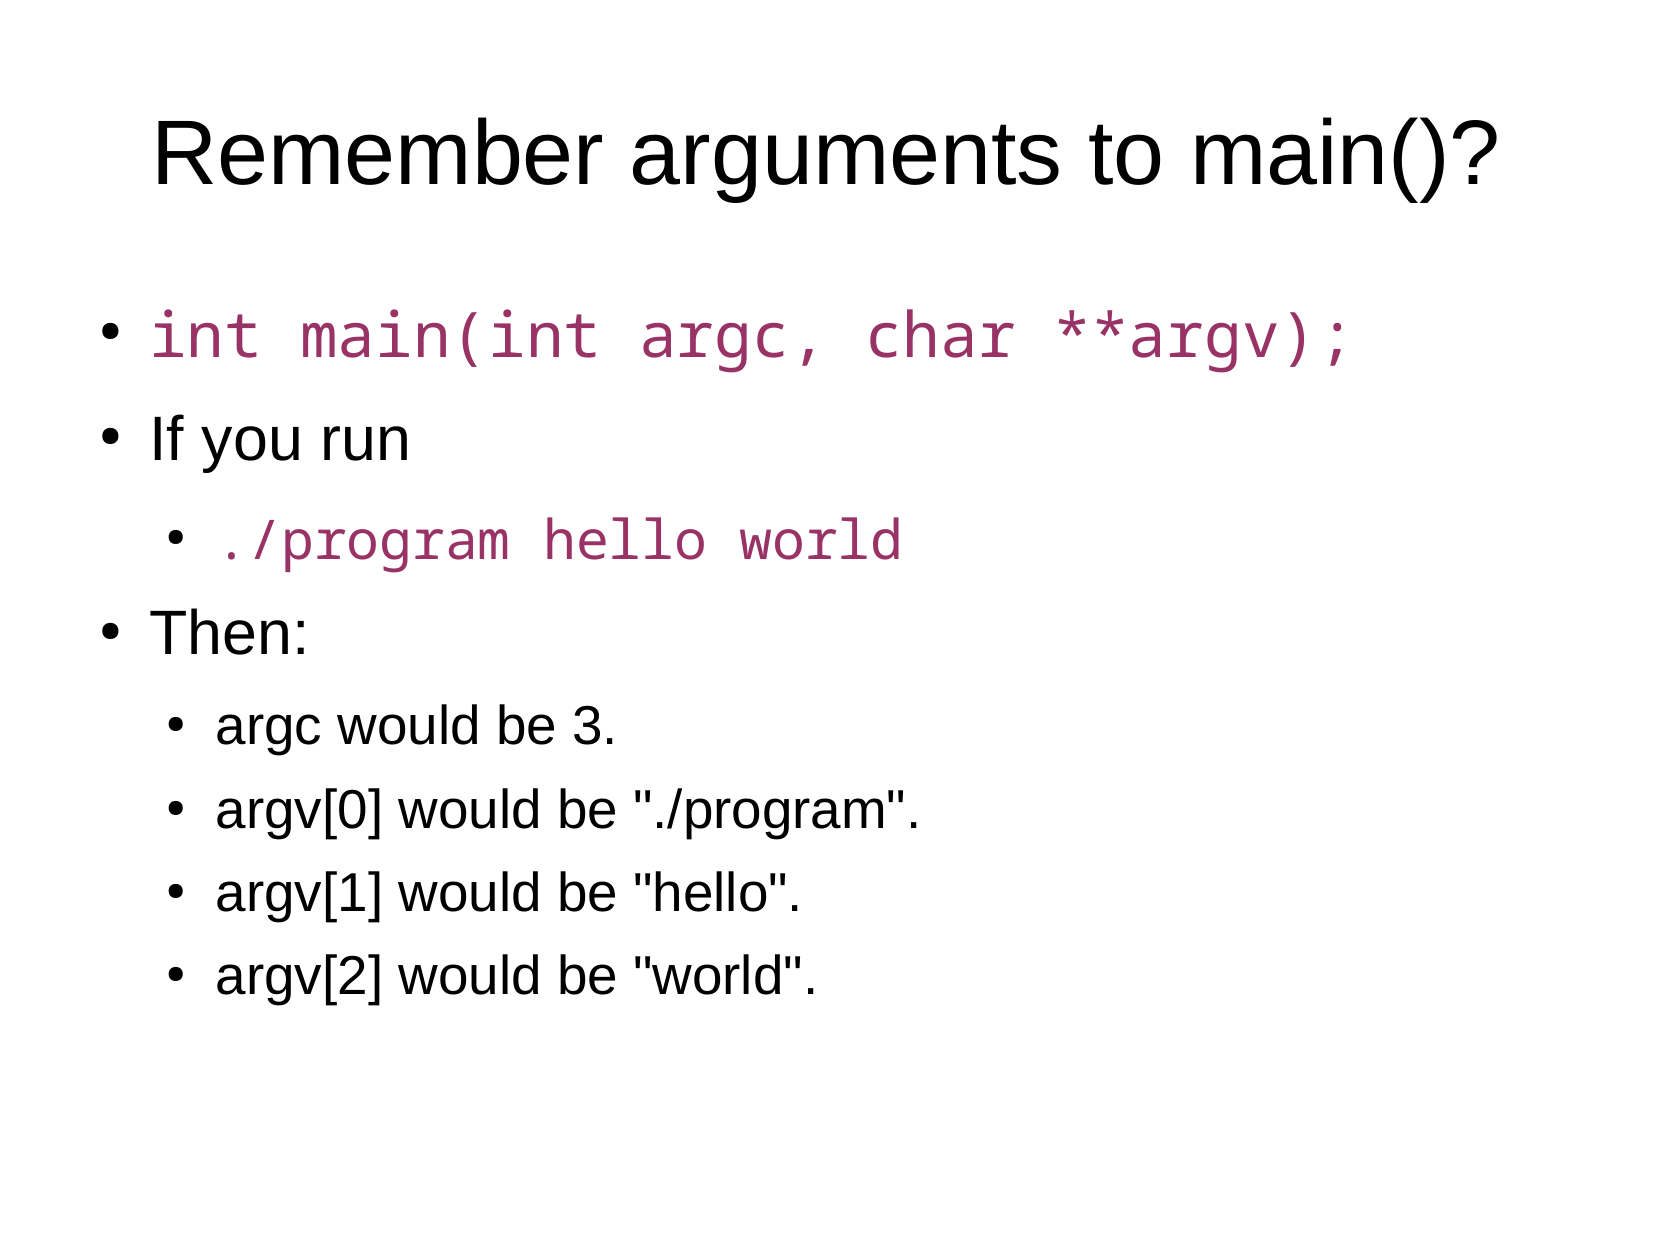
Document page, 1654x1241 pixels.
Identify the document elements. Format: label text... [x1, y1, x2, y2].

list int main(int argc, char **argv); If you run ./program hello world Then: argc would be 3. argv[0] would be "./program". argv[1] would be "hello". argv[2] would be "world". [82, 290, 1571, 1010]
title Remember arguments to main()? [82, 49, 1571, 257]
